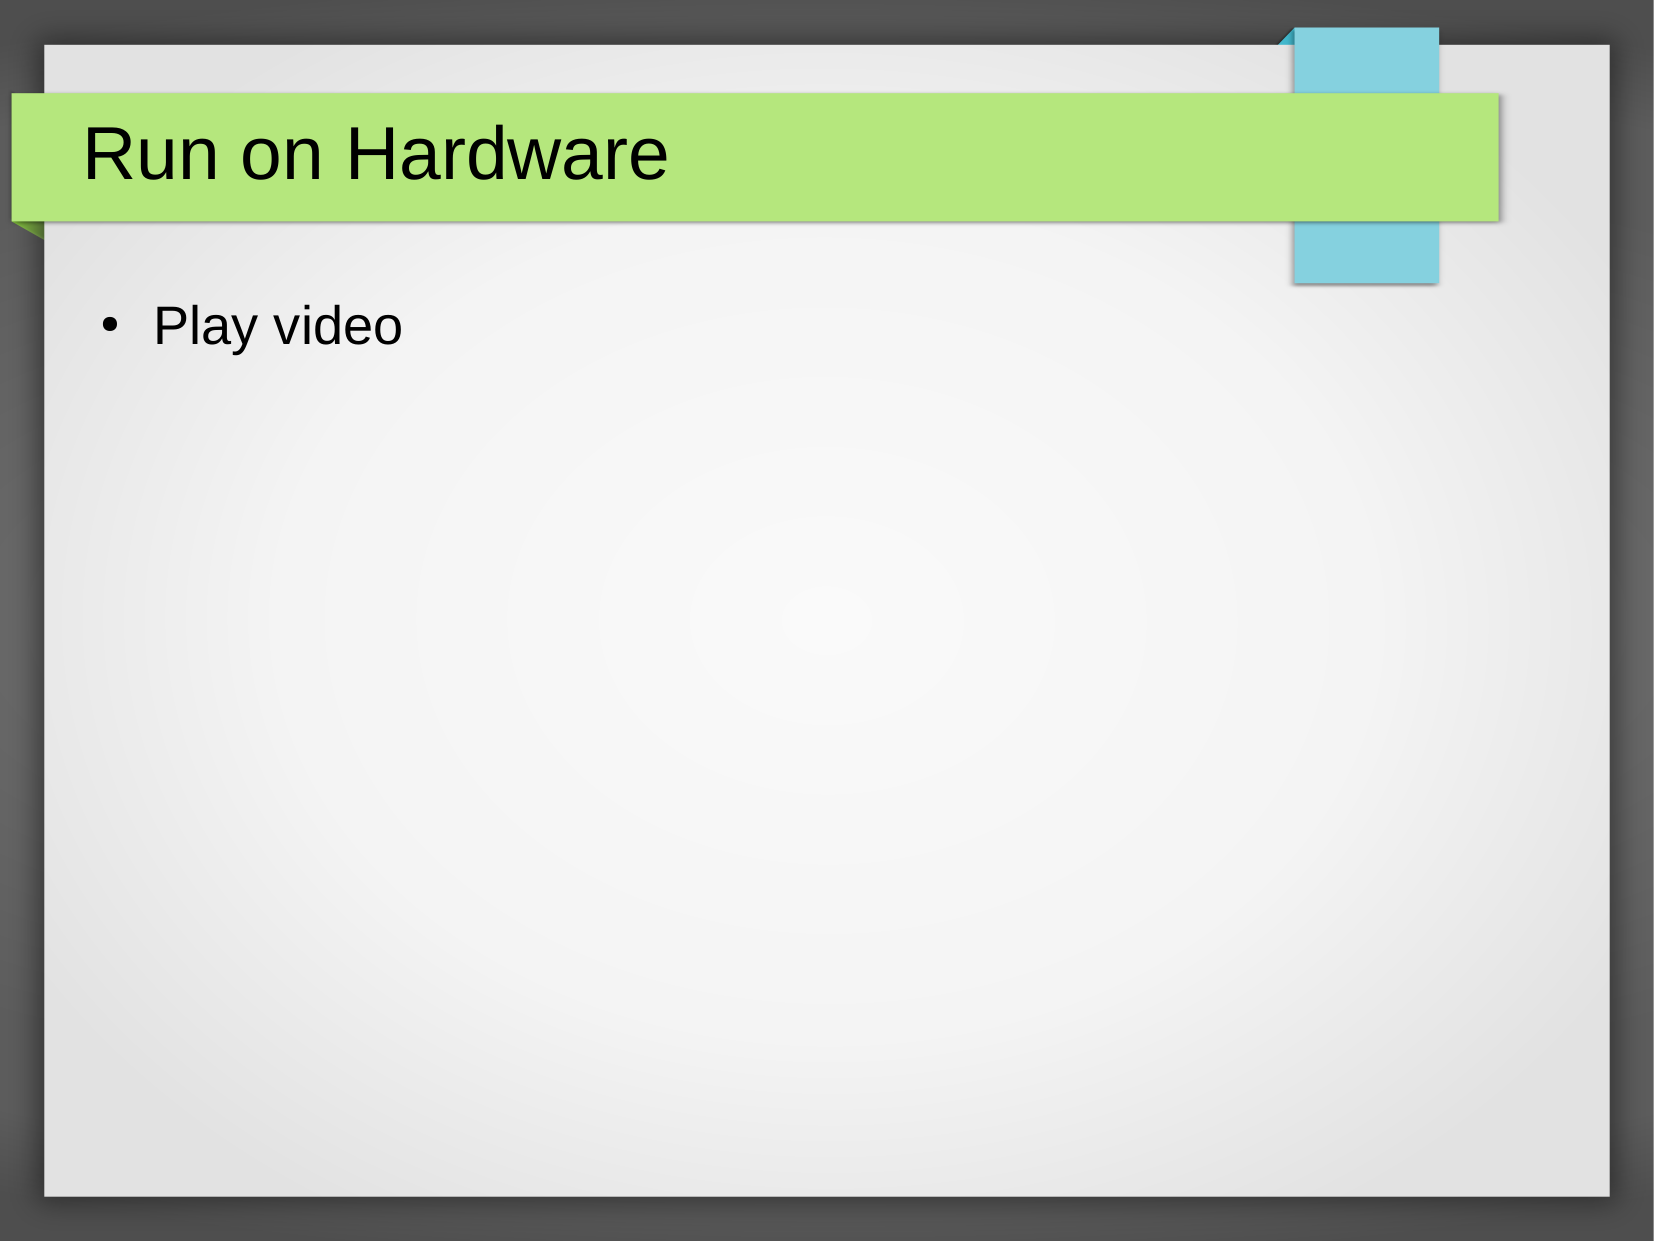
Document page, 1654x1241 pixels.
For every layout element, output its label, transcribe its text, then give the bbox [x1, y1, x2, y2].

title Run on Hardware [82, 94, 1264, 213]
picture [0, 0, 1654, 1241]
list Play video [82, 295, 1571, 1015]
